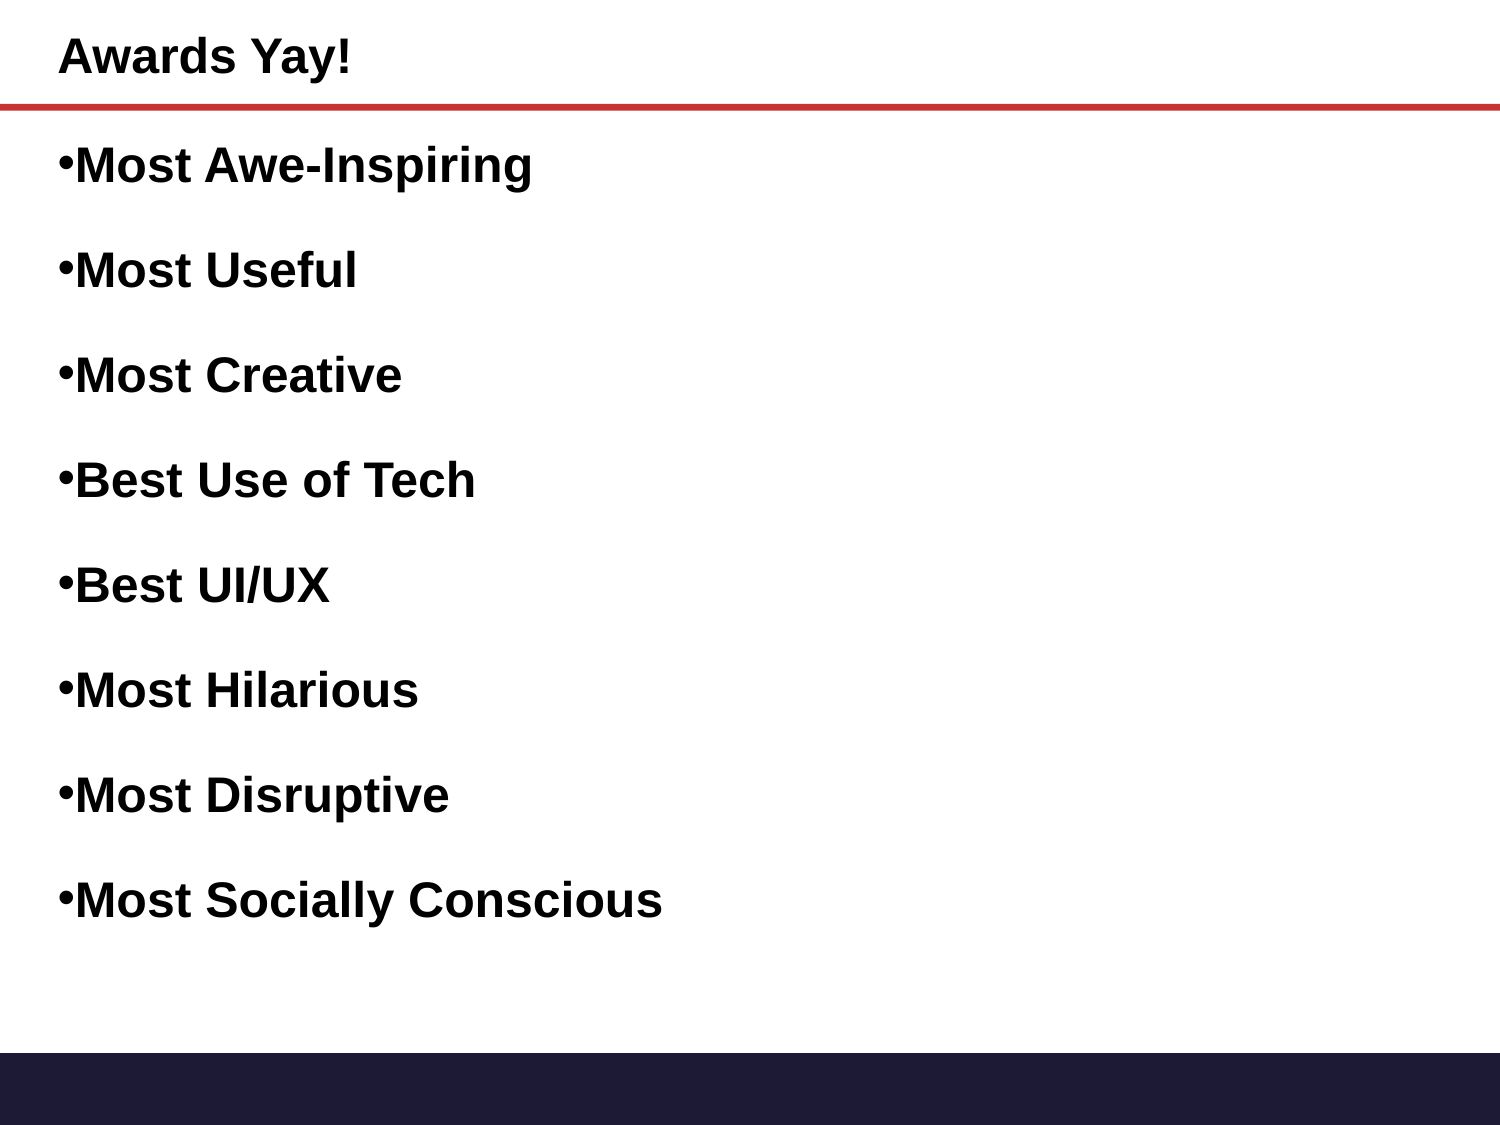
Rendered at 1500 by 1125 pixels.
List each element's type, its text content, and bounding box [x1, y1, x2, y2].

text_box Awards Yay! [49, 16, 1163, 91]
text_box Most Awe-Inspiring Most Useful Most Creative Best Use of Tech Best UI/UX Most Hilarious Most Disruptive Most Socially Conscious [50, 124, 1425, 935]
